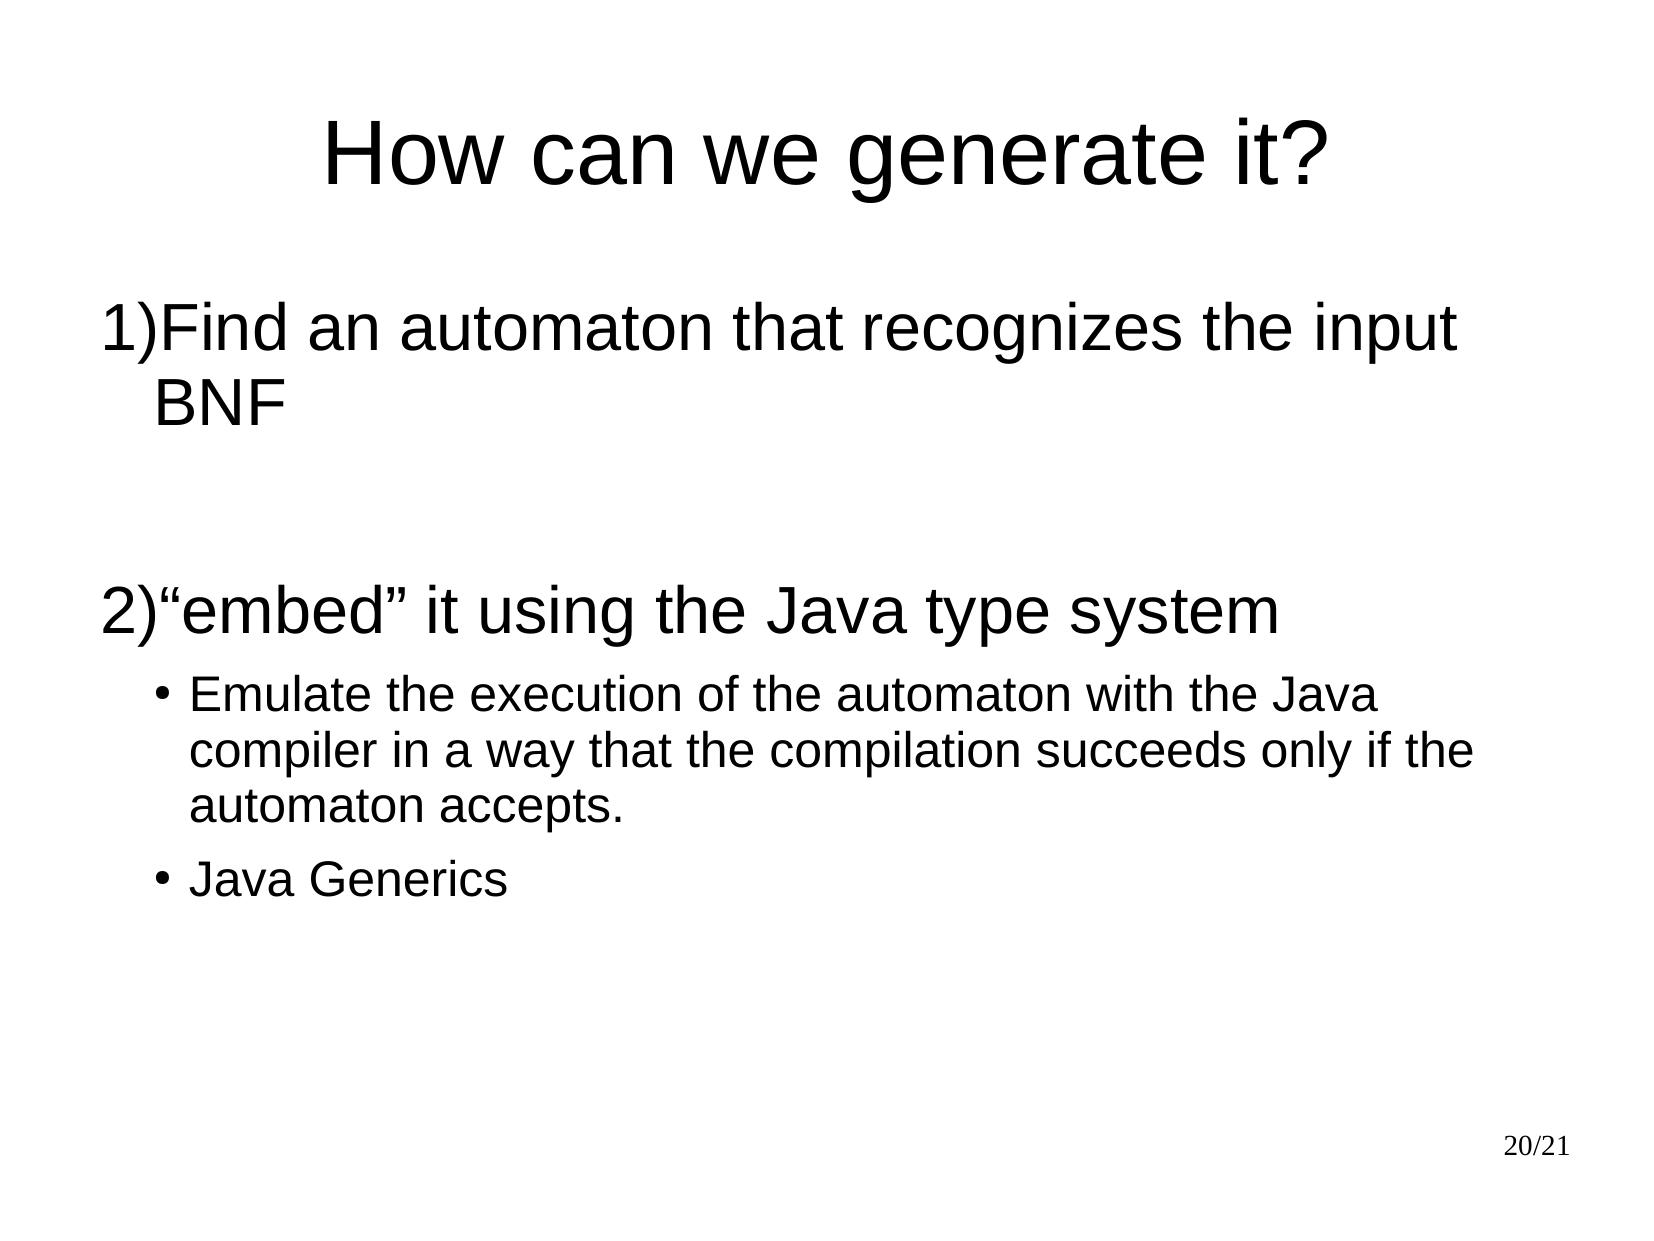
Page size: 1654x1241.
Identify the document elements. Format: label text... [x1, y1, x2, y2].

title How can we generate it? [82, 49, 1571, 257]
list Find an automaton that recognizes the input BNF “embed” it using the Java type system Emulate the execution of the automaton with the Java compiler in a way that the compilation succeeds only if the automaton accepts. Java Generics [82, 290, 1571, 1010]
